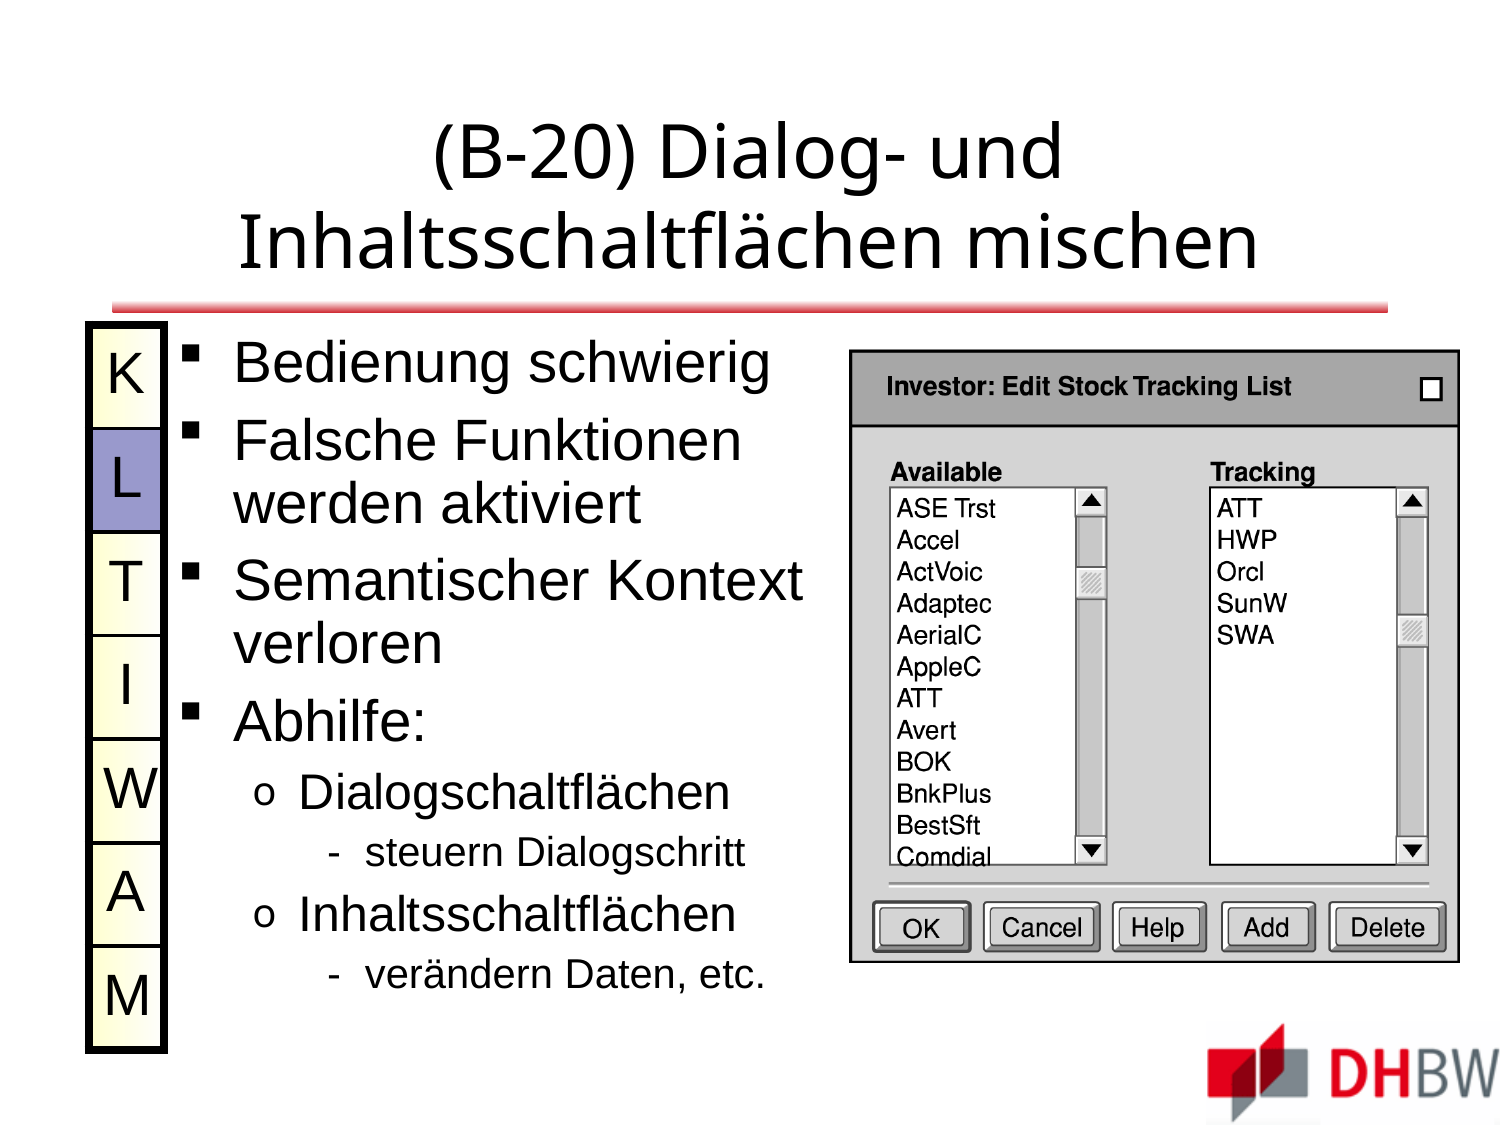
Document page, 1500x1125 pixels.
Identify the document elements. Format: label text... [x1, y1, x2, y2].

table_cell L [93, 430, 160, 530]
table_cell I [93, 637, 160, 737]
table_cell W [93, 741, 160, 841]
title (B-20) Dialog- und Inhaltsschaltflächen mischen [112, 96, 1388, 292]
table_cell T [93, 534, 160, 634]
list Bedienung schwierig Falsche Funktionen werden aktiviert Semantischer Kontext verloren Abhilfe: Dialogschaltflächen steuern Dialogschritt Inhaltsschaltflächen verändern Daten, etc. [168, 324, 838, 1051]
picture [849, 349, 1460, 963]
table_cell M [93, 948, 160, 1046]
table_cell A [93, 845, 160, 944]
picture [1206, 1021, 1500, 1125]
table_header K [93, 329, 160, 427]
